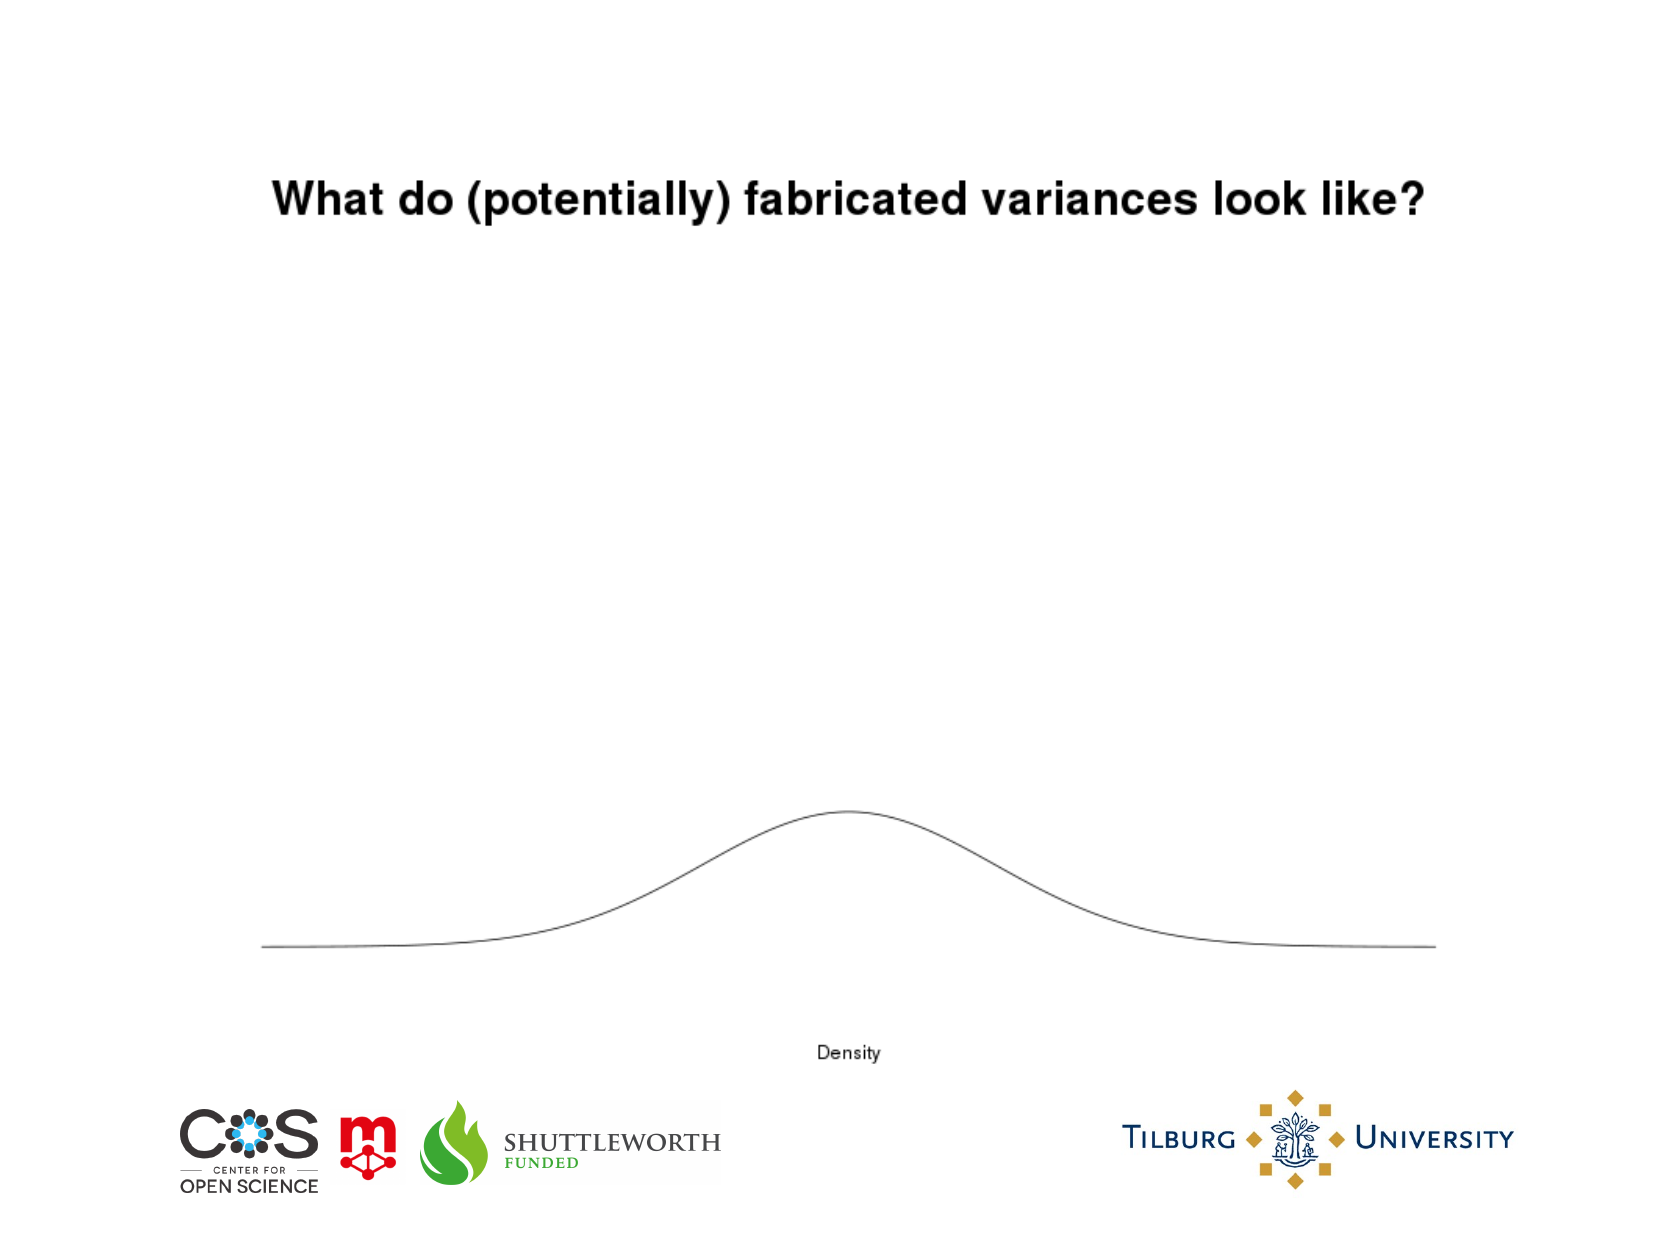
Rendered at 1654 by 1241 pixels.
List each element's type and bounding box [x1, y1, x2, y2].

picture [180, 1109, 318, 1193]
picture [123, 151, 1530, 1199]
picture [330, 1109, 406, 1186]
picture [420, 1100, 721, 1186]
